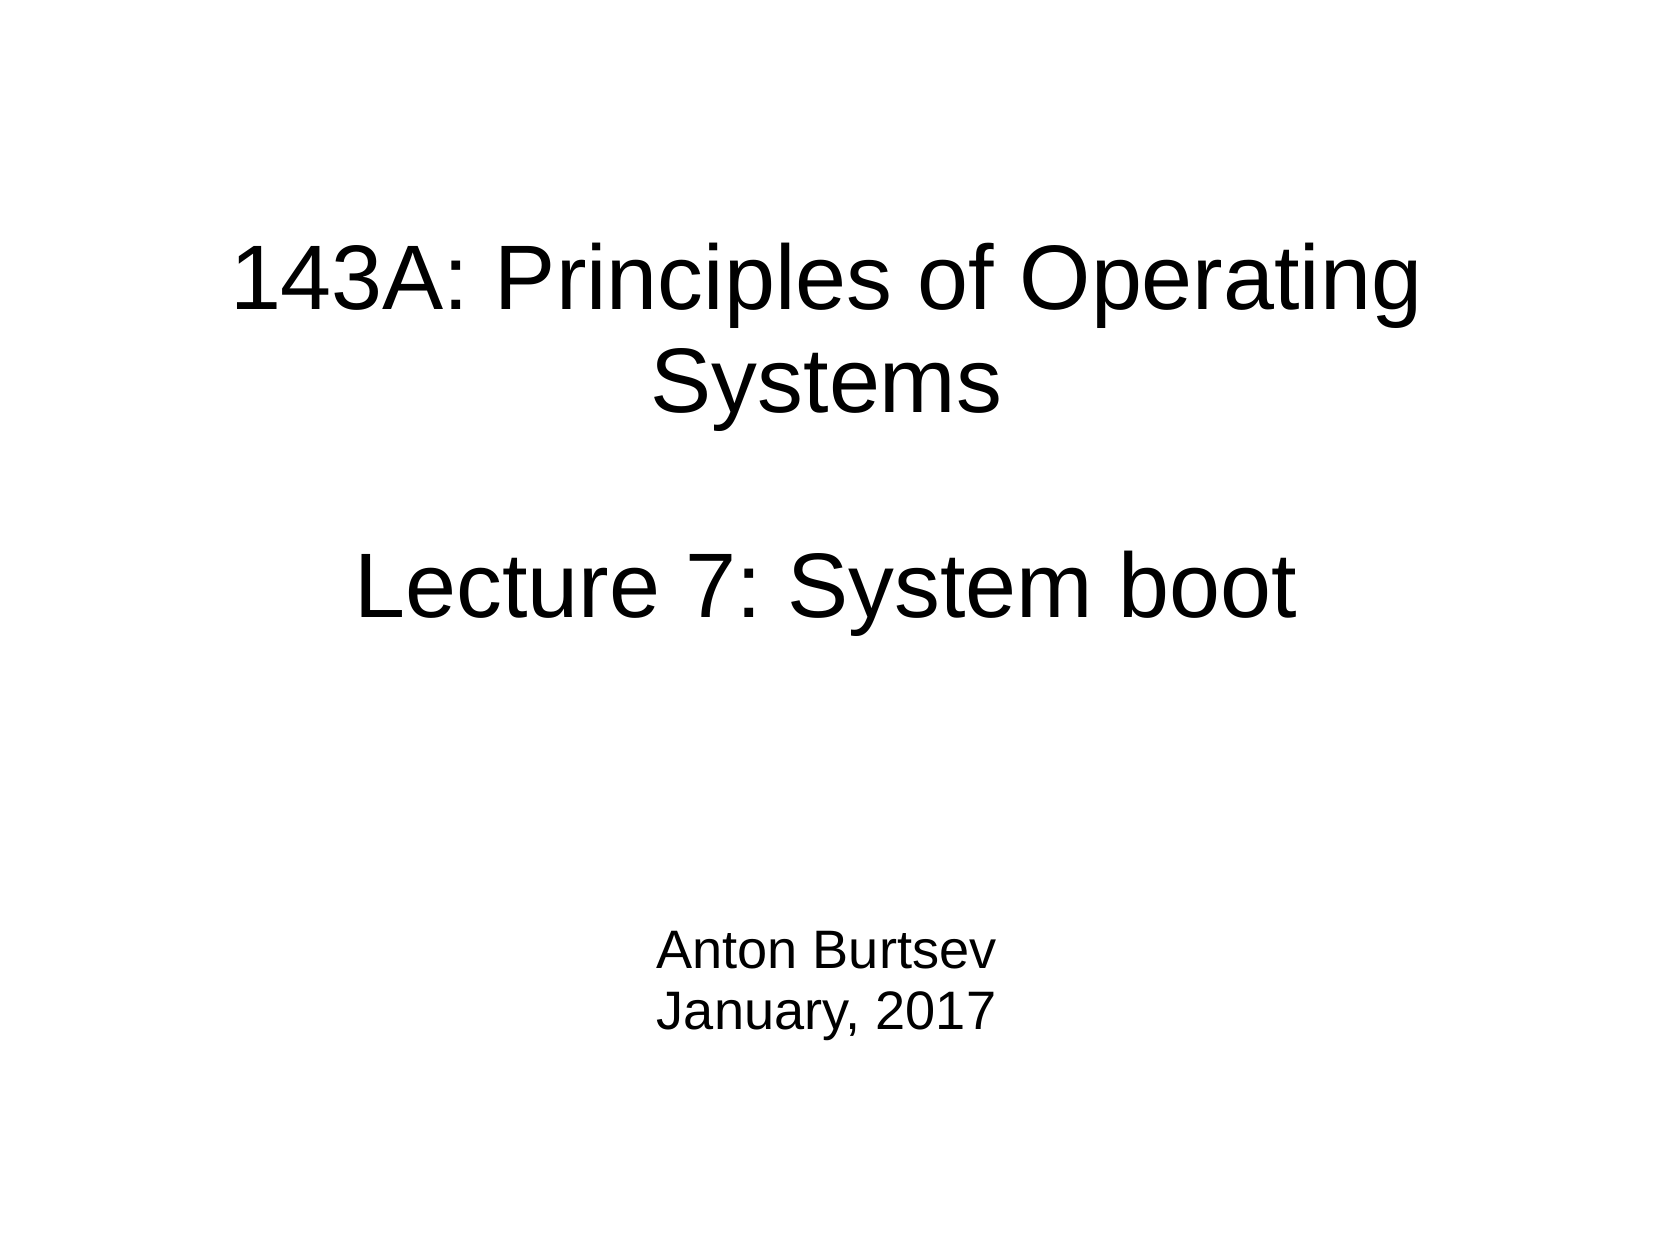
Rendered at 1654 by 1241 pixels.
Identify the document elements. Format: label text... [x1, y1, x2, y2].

title 143A: Principles of Operating Systems Lecture 7: System boot [82, 113, 1571, 637]
subtitle Anton Burtsev January, 2017 [82, 637, 1571, 1109]
